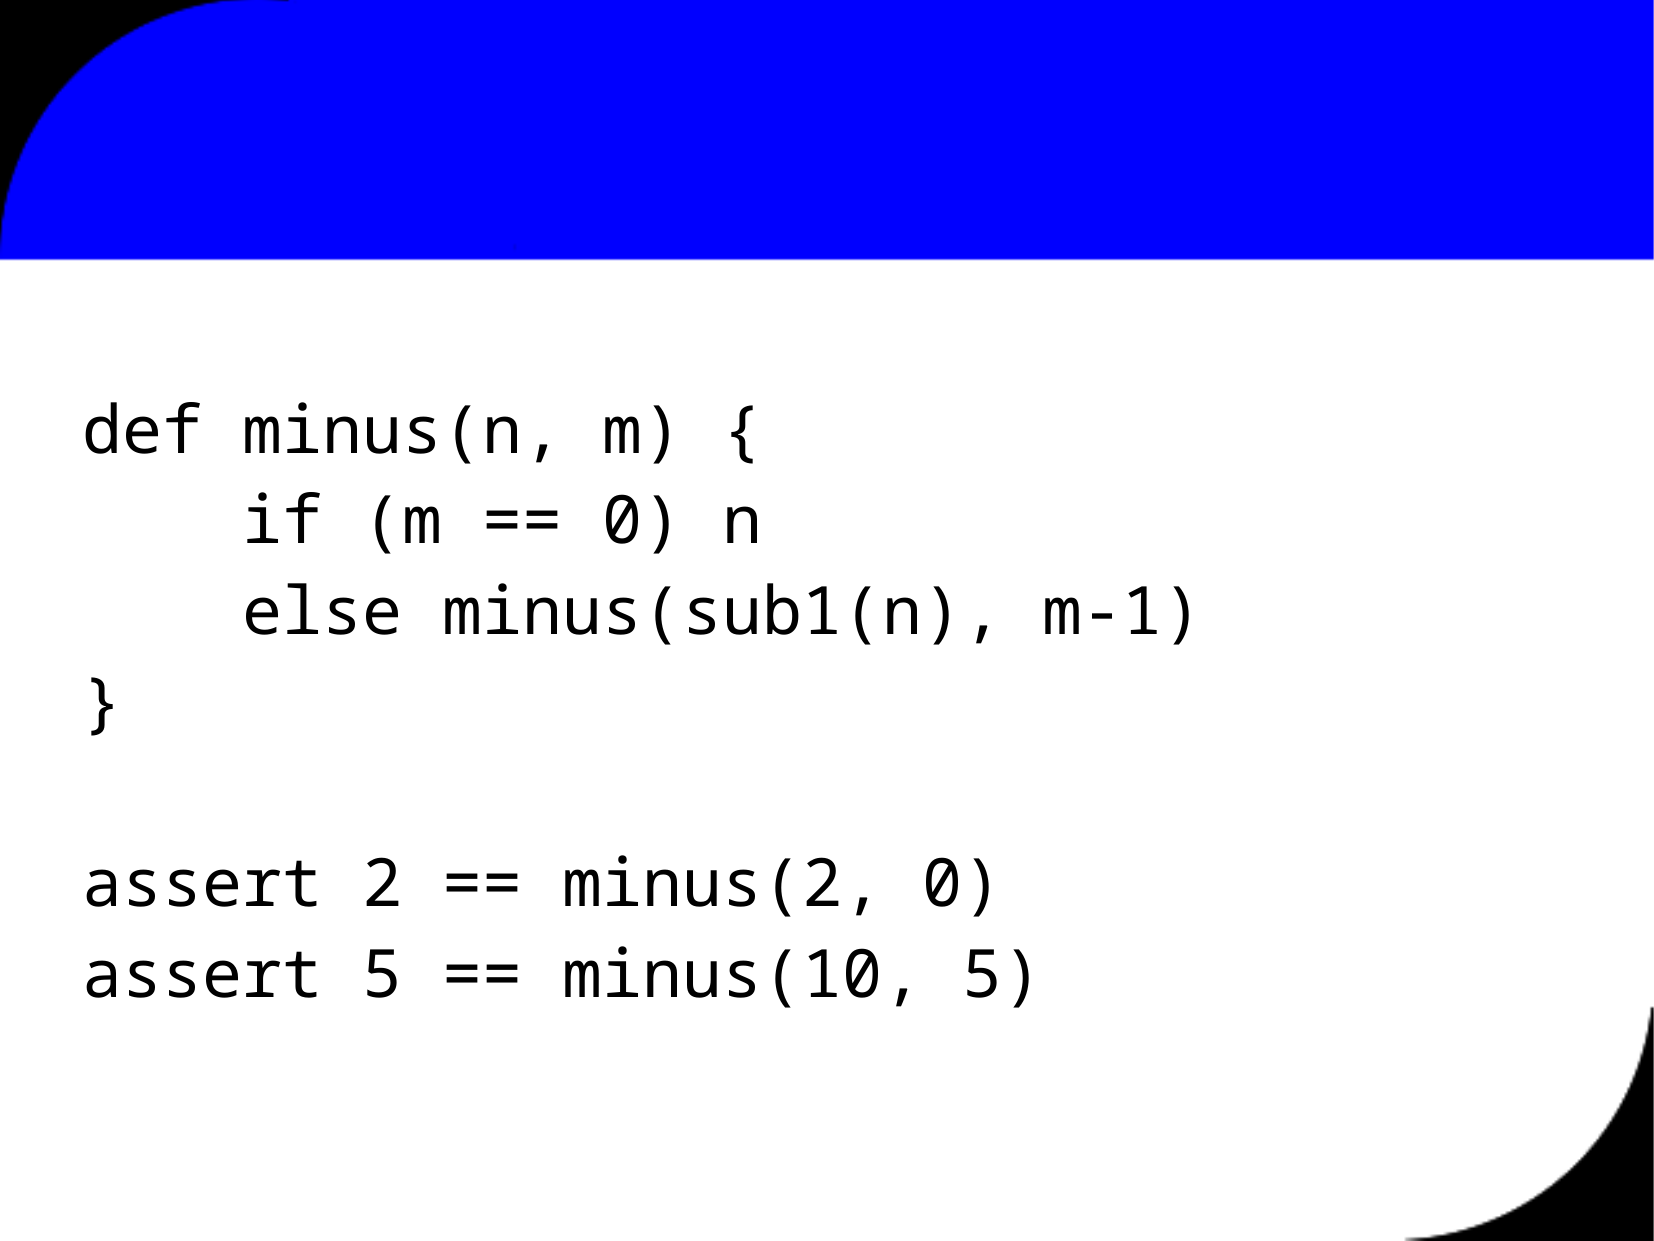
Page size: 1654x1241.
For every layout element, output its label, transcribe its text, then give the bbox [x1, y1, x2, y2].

picture [0, 0, 1654, 1241]
subtitle def minus(n, m) { if (m == 0) n else minus(sub1(n), m-1) } assert 2 == minus(2, 0) assert 5 == minus(10, 5) [82, 297, 1571, 1102]
